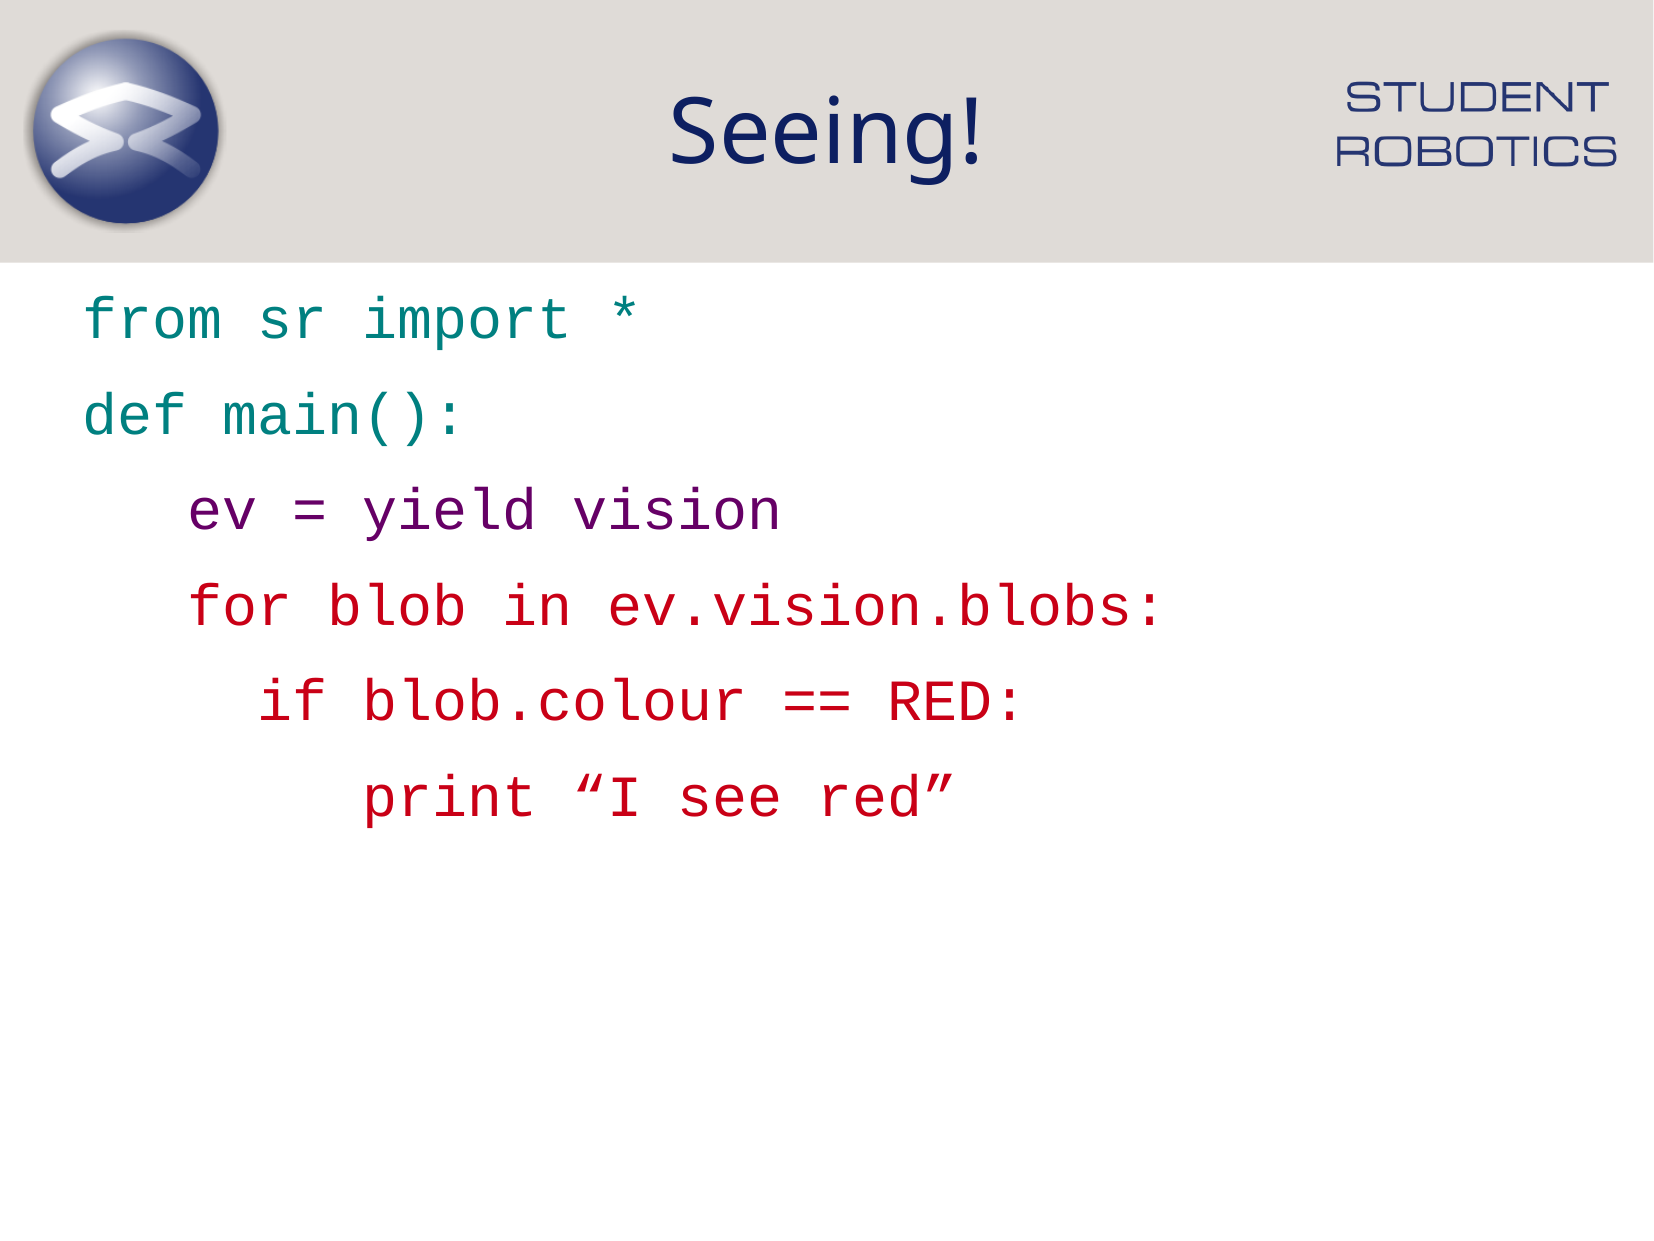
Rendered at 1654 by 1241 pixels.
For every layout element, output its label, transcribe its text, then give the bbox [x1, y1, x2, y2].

picture [1571, 68, 1633, 174]
picture [9, 19, 82, 245]
title Seeing! [82, 0, 1571, 257]
list from sr import * def main(): ev = yield vision for blob in ev.vision.blobs: if blob.colour == RED: print “I see red” [82, 290, 1571, 1094]
